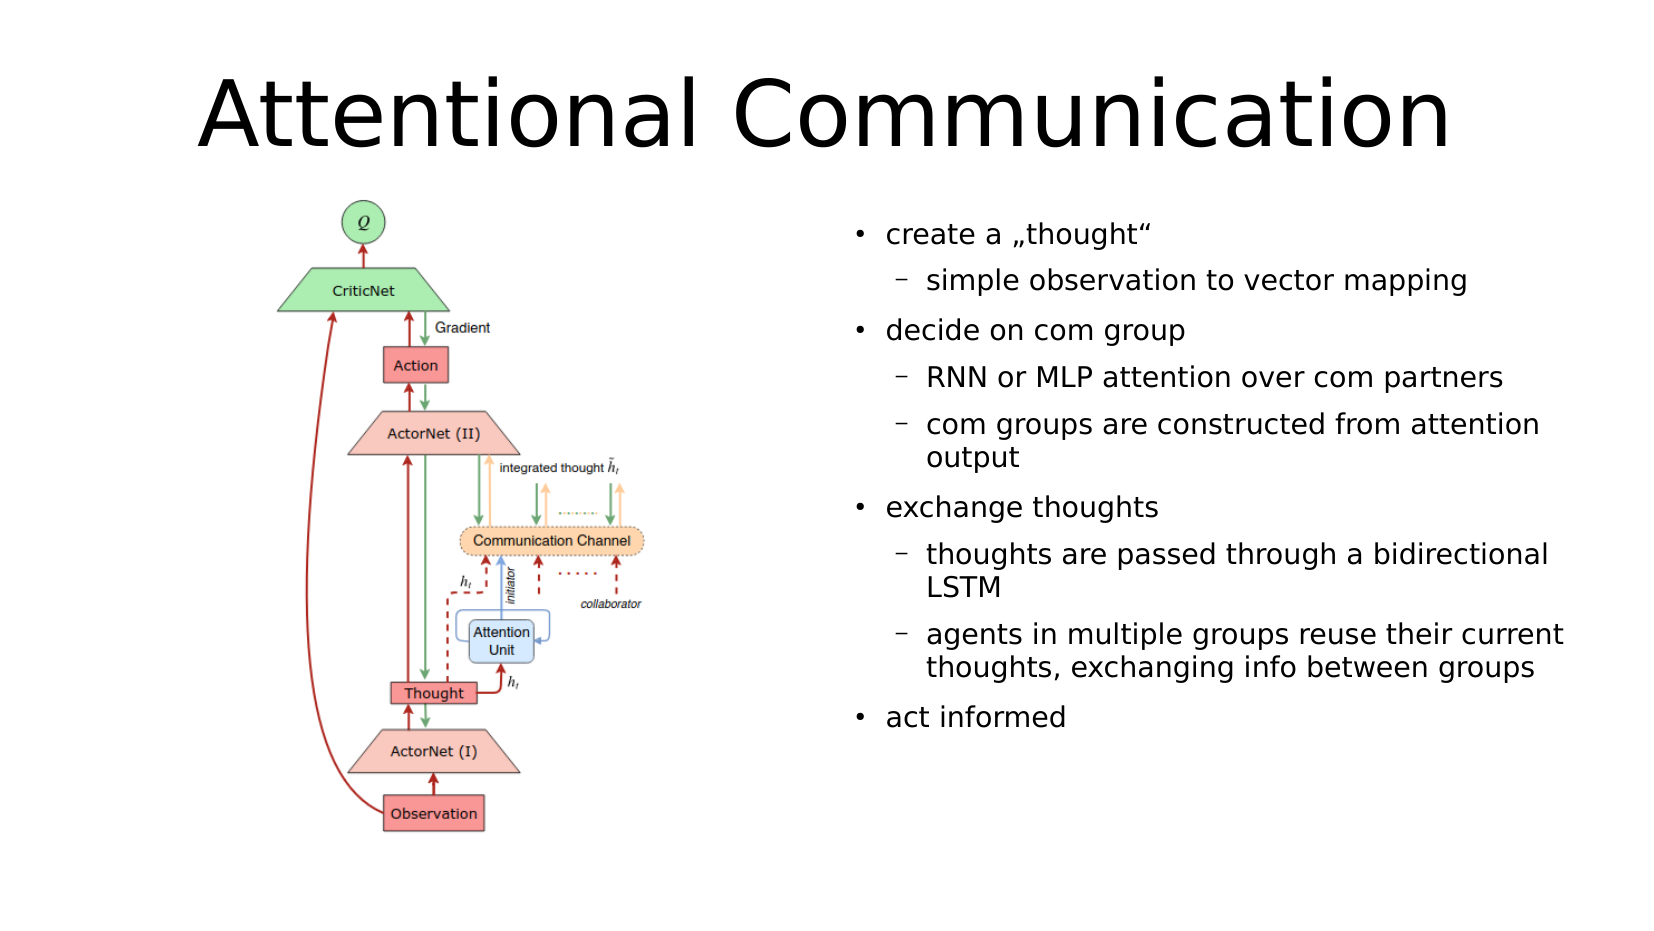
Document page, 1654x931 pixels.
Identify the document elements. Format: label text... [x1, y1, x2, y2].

picture [248, 180, 674, 840]
list create a „thought“ simple observation to vector mapping decide on com group RNN or MLP attention over com partners com groups are constructed from attention output exchange thoughts thoughts are passed through a bidirectional LSTM agents in multiple groups reuse their current thoughts, exchanging info between groups act informed [845, 217, 1572, 758]
title Attentional Communication [82, 37, 1571, 193]
